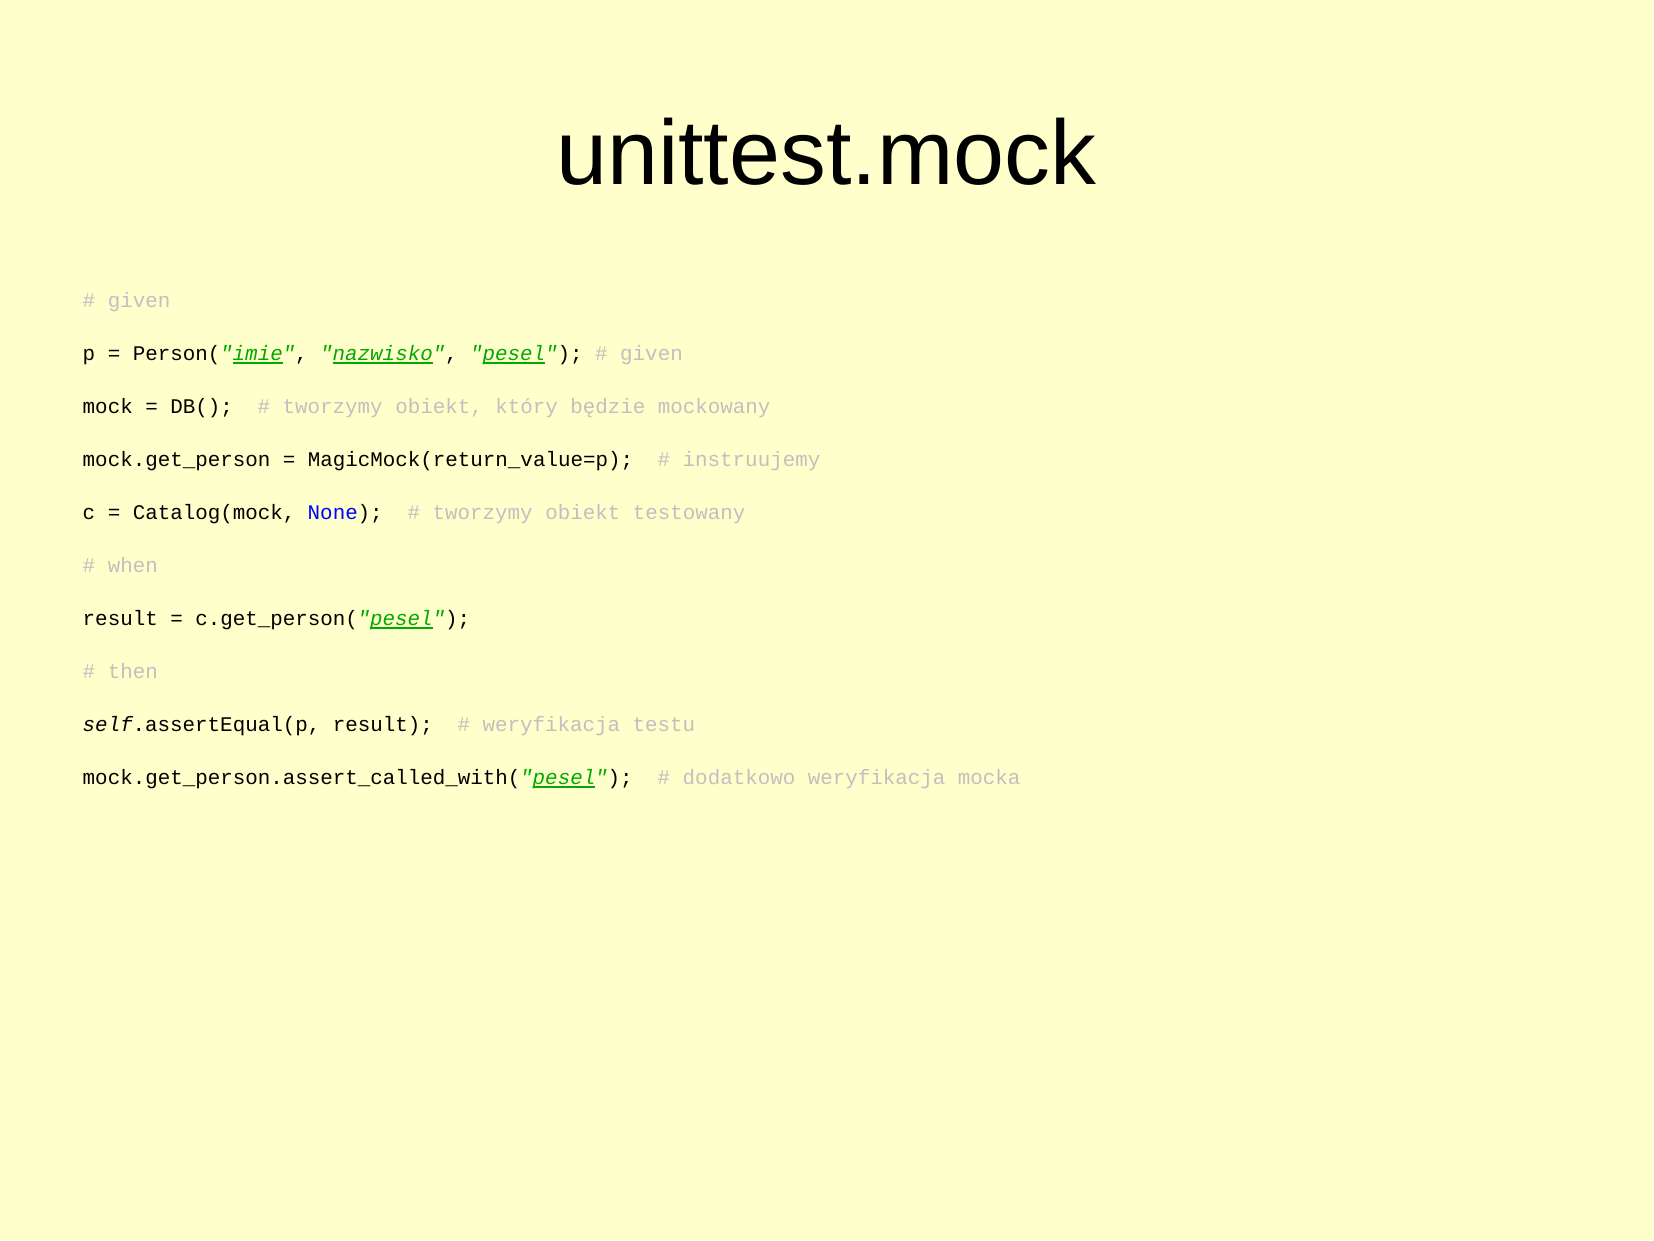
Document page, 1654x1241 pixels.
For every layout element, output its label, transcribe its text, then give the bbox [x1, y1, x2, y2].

list # given p = Person("imie", "nazwisko", "pesel"); # given mock = DB(); # tworzymy obiekt, który będzie mockowany mock.get_person = MagicMock(return_value=p); # instruujemy c = Catalog(mock, None); # tworzymy obiekt testowany # when result = c.get_person("pesel"); # then self.assertEqual(p, result); # weryfikacja testu mock.get_person.assert_called_with("pesel"); # dodatkowo weryfikacja mocka [82, 290, 1571, 1109]
title unittest.mock [82, 49, 1571, 257]
